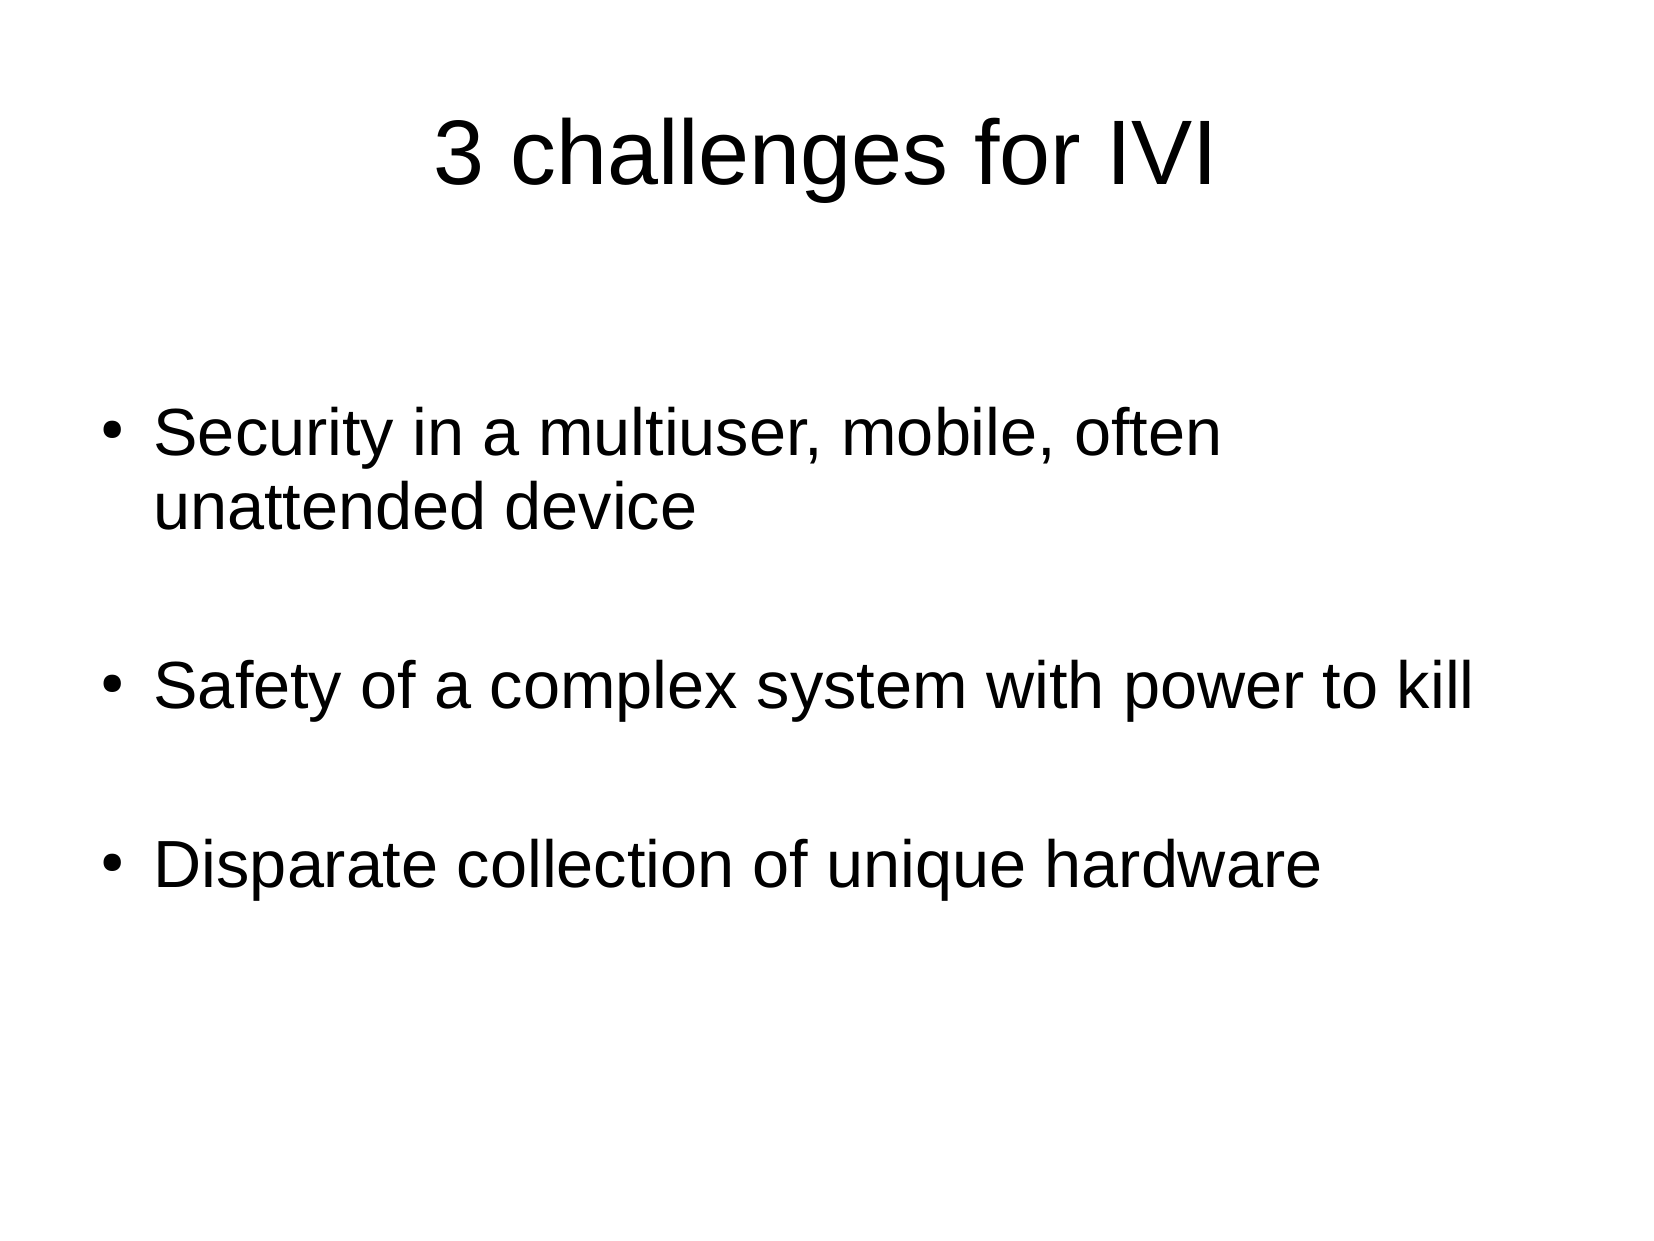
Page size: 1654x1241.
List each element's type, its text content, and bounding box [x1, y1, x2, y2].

title 3 challenges for IVI [82, 49, 1571, 257]
list Security in a multiuser, mobile, often unattended device Safety of a complex system with power to kill Disparate collection of unique hardware [82, 290, 1571, 1109]
